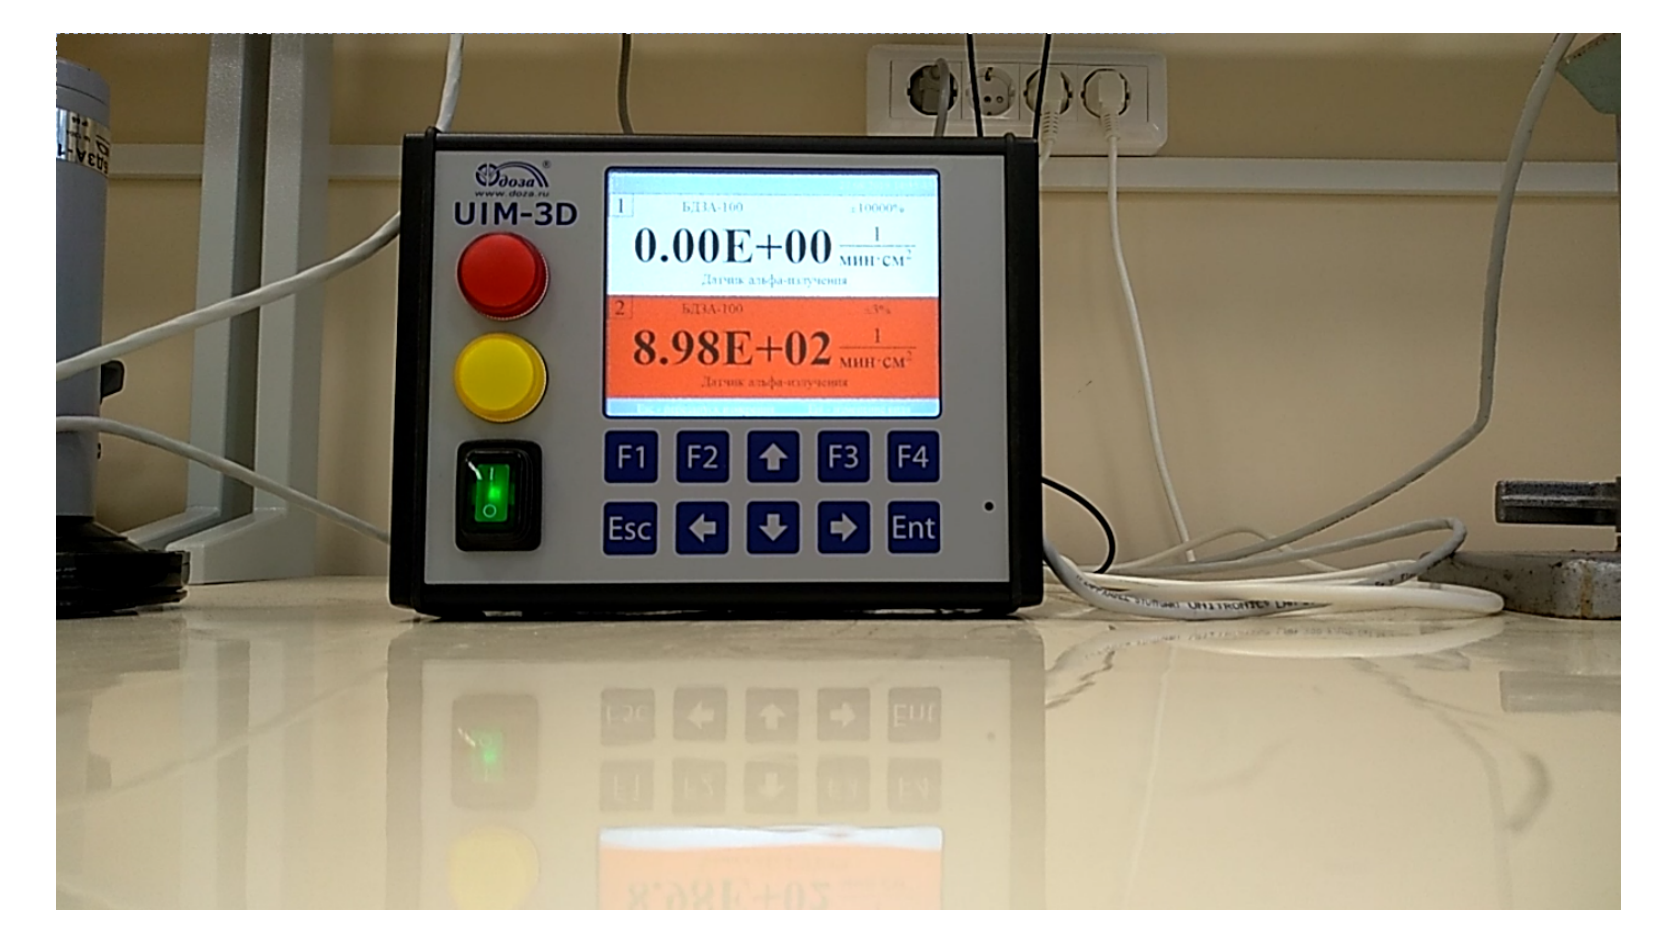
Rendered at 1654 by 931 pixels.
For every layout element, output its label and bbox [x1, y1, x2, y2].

picture [56, 33, 1621, 910]
